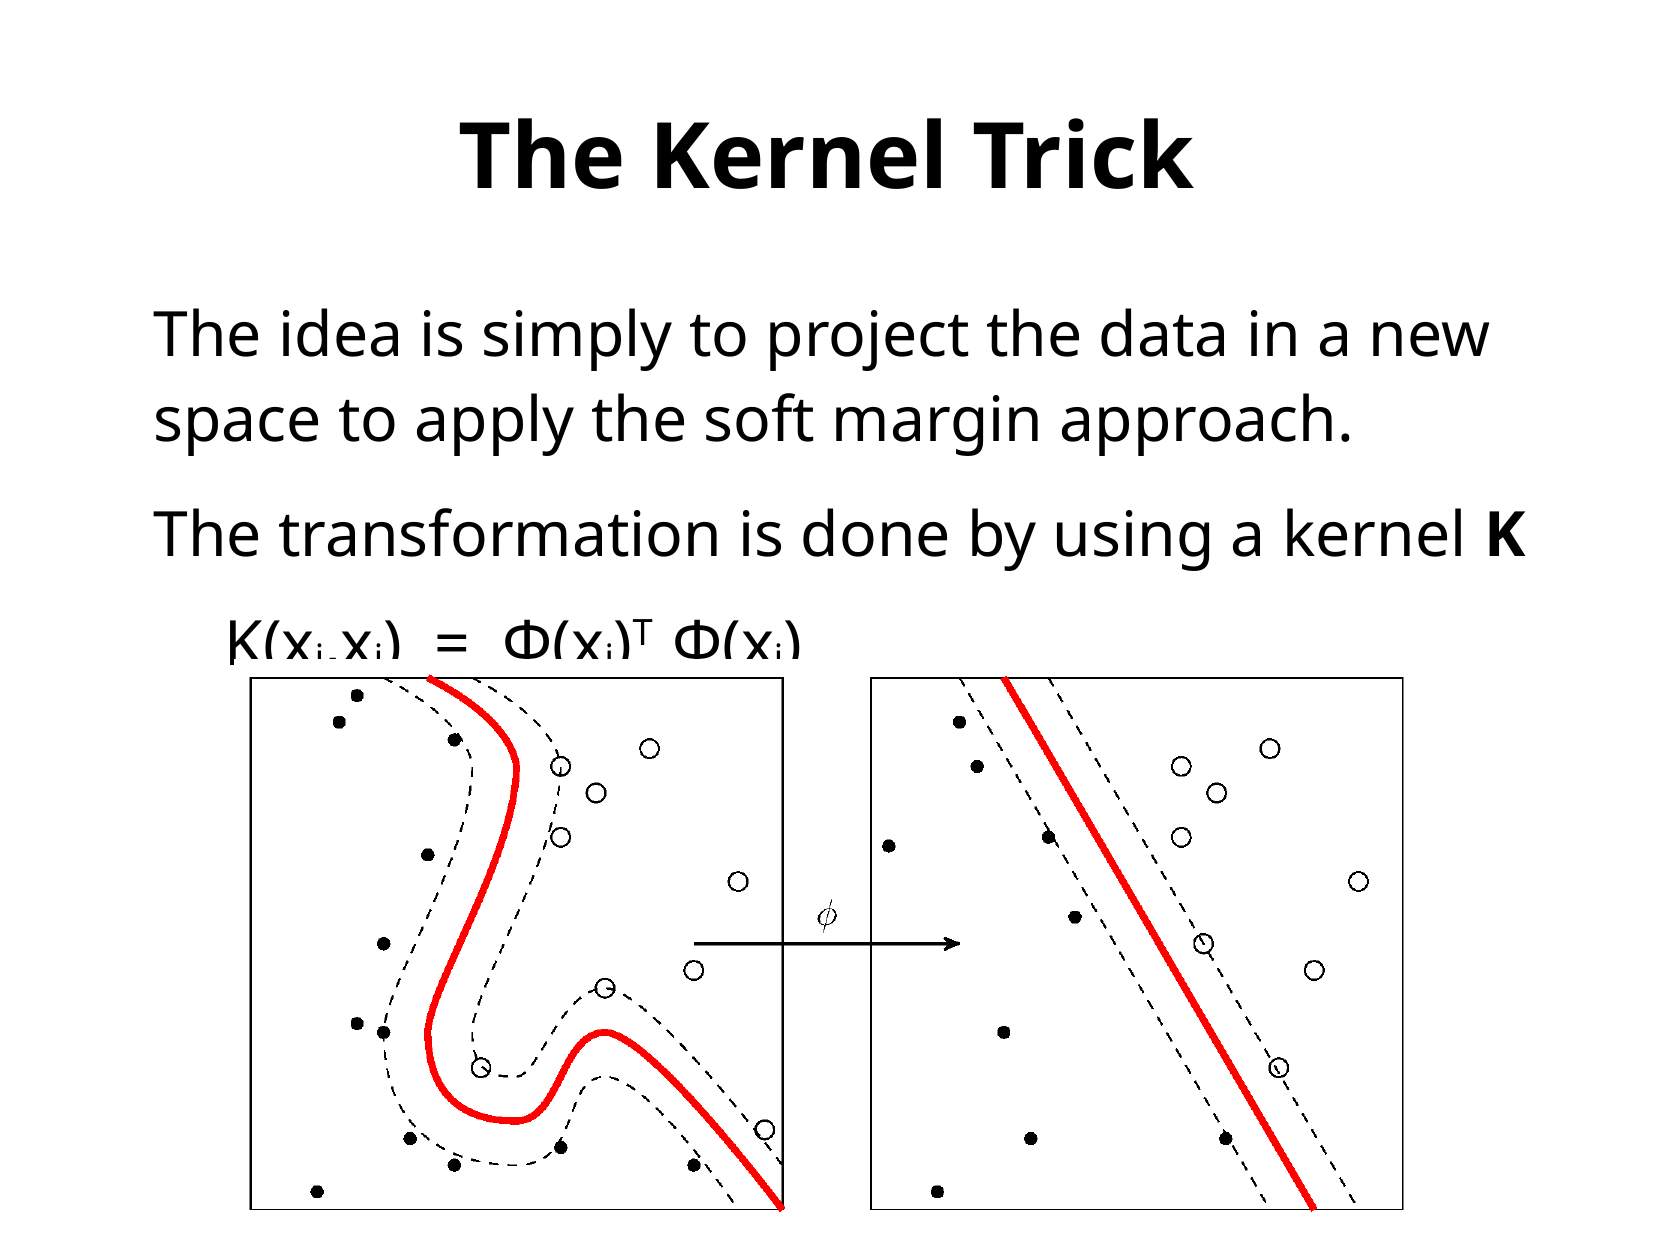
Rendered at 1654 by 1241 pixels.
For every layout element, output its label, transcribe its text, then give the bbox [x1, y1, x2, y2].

title The Kernel Trick [82, 49, 1571, 257]
picture [234, 659, 1419, 1228]
list The idea is simply to project the data in a new space to apply the soft margin approach. The transformation is done by using a kernel K K(xi,xj) = Φ(xi)T Φ(xj) [82, 290, 1571, 1010]
